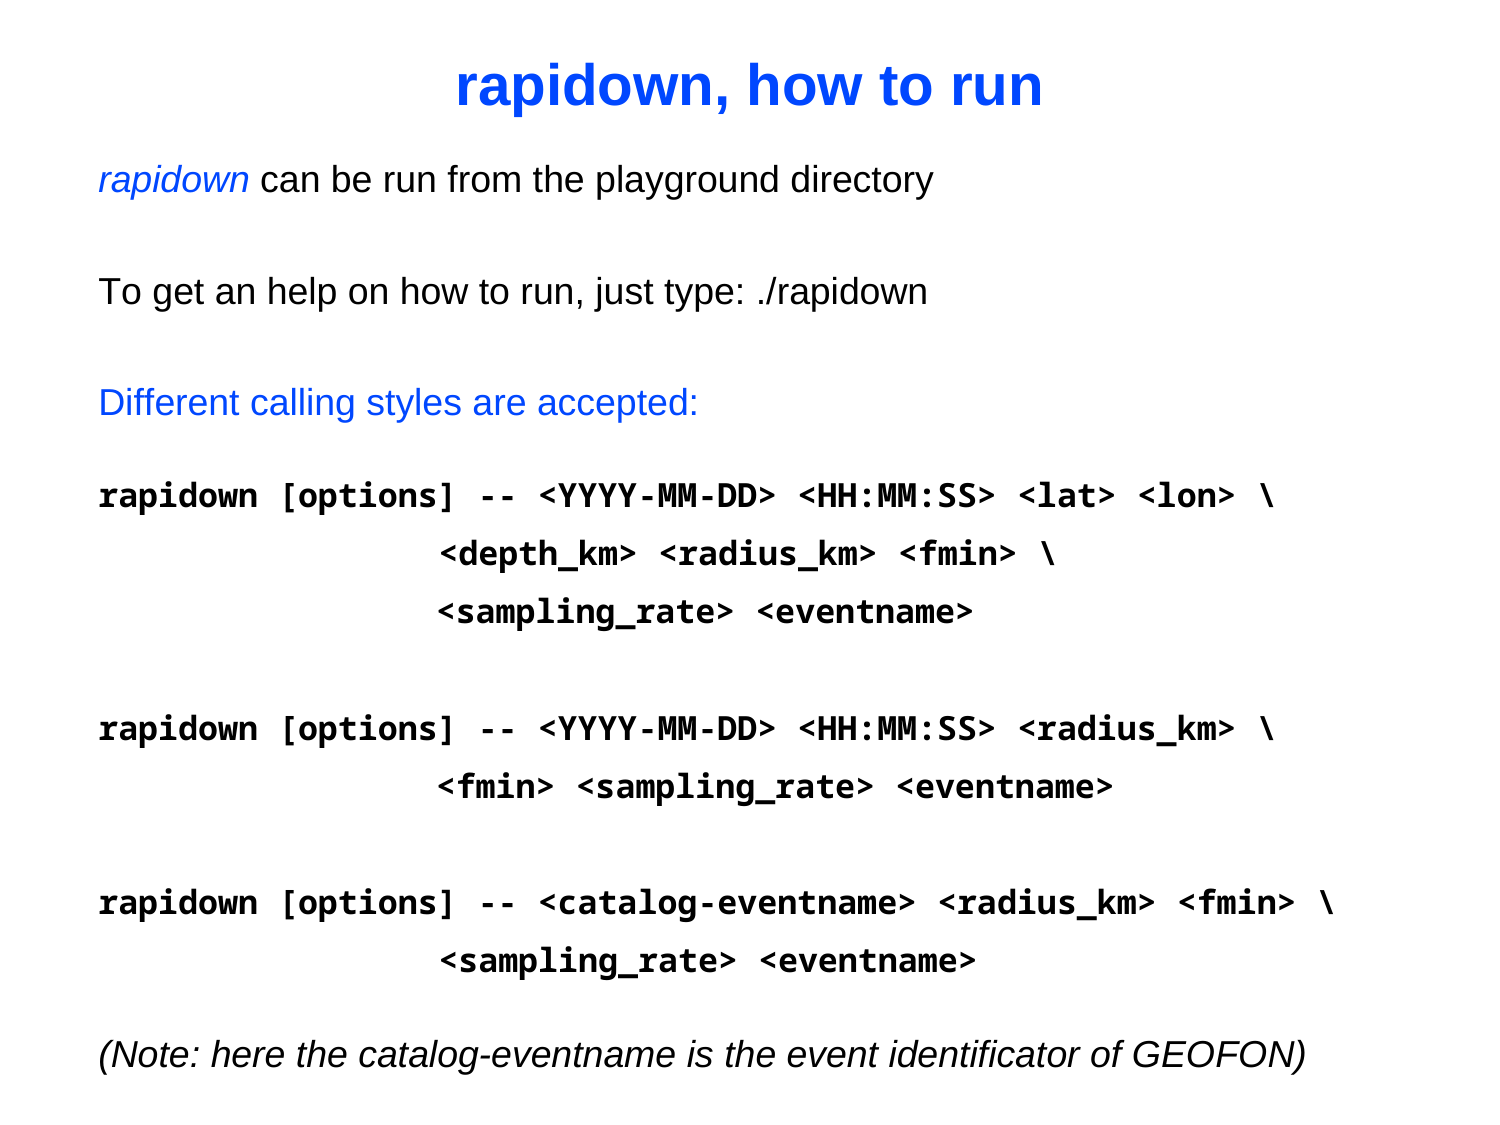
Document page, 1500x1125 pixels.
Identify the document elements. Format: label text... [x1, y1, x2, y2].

text_box rapidown can be run from the playground directory To get an help on how to run, just type: ./rapidown Different calling styles are accepted: rapidown [options] -- <YYYY-MM-DD> <HH:MM:SS> <lat> <lon> \ <depth_km> <radius_km> <fmin> \ <sampling_rate> <eventname> rapidown [options] -- <YYYY-MM-DD> <HH:MM:SS> <radius_km> \ <fmin> <sampling_rate> <eventname> rapidown [options] -- <catalog-eventname> <radius_km> <fmin> \ <sampling_rate> <eventname> (Note: here the catalog-eventname is the event identificator of GEOFON) [83, 147, 1446, 1084]
text_box rapidown, how to run [0, 39, 1500, 125]
